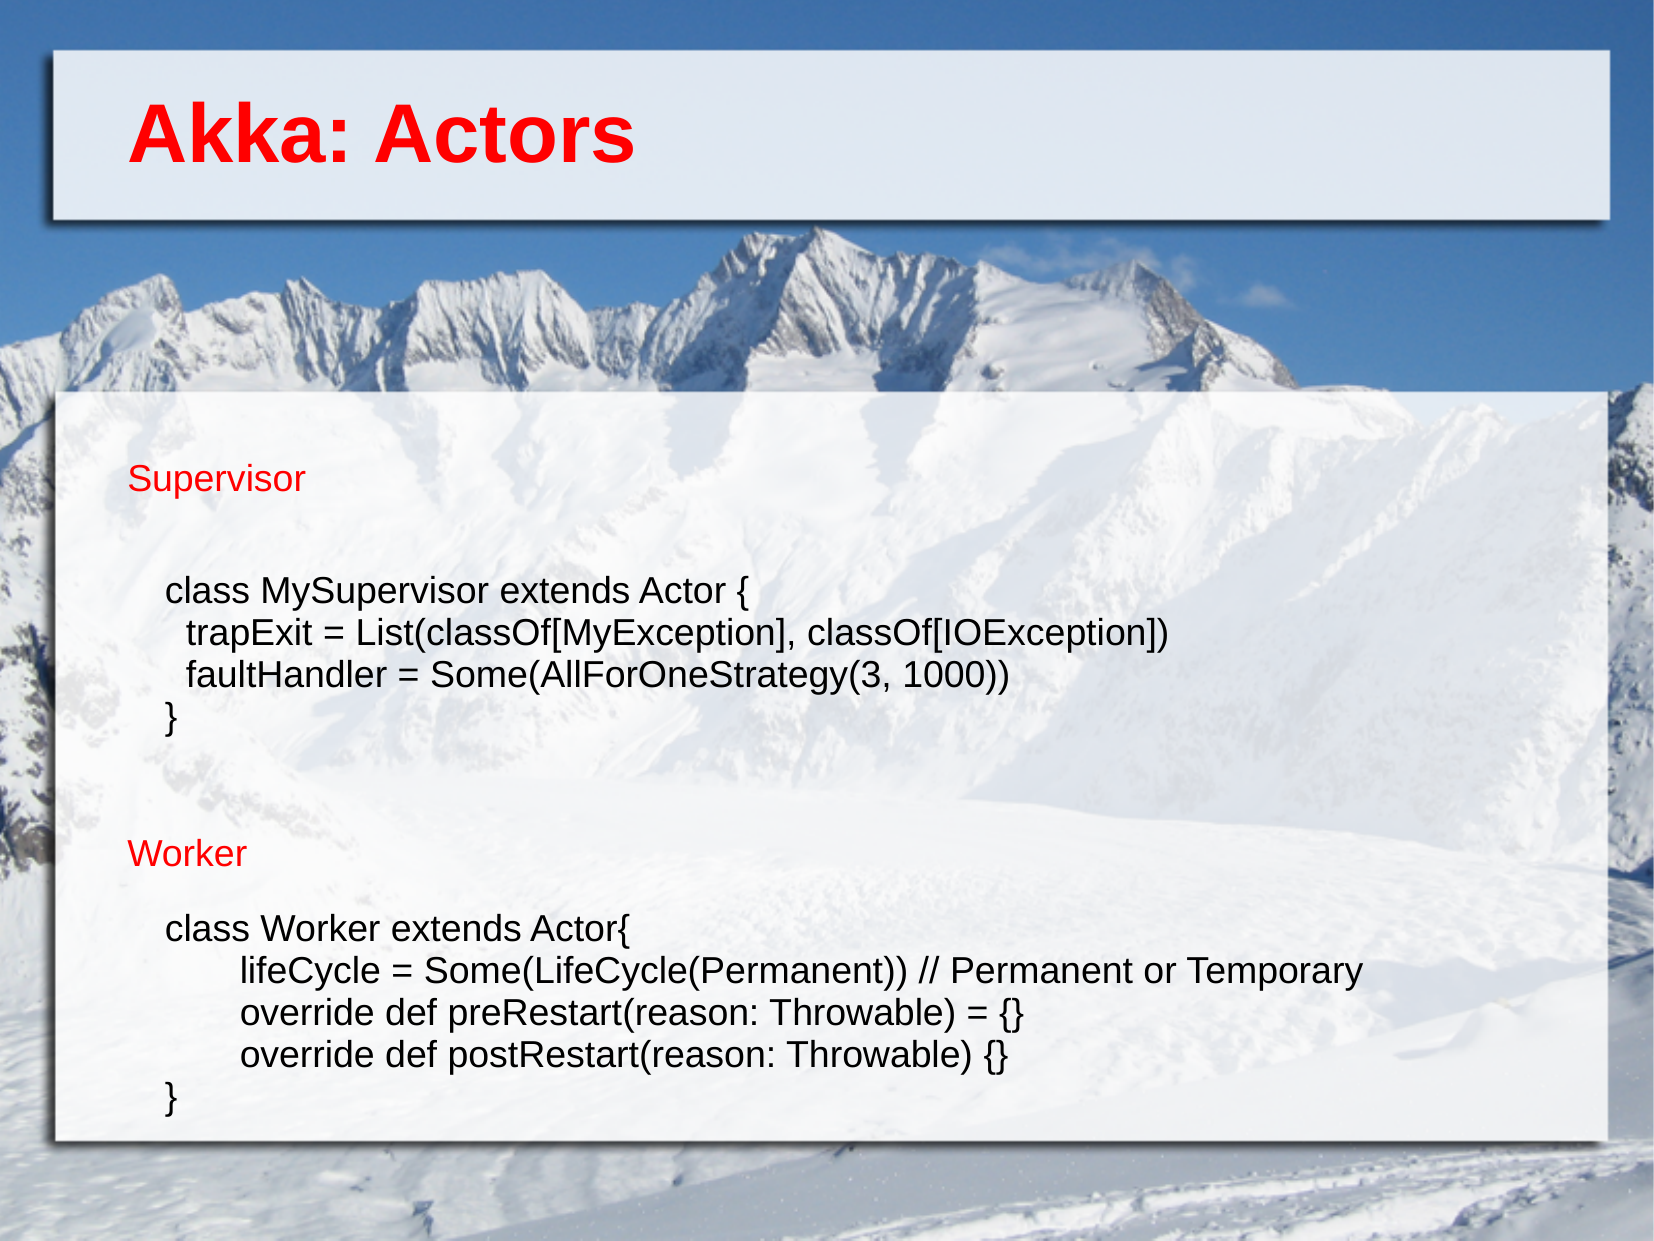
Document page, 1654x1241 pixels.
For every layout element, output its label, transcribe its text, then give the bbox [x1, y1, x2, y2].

text_box Worker [112, 825, 263, 882]
text_box class Worker extends Actor{ lifeCycle = Some(LifeCycle(Permanent)) // Permanent or Temporary override def preRestart(reason: Throwable) = {} override def postRestart(reason: Throwable) {} } [150, 900, 1381, 1125]
text_box Akka: Actors [112, 79, 654, 188]
text_box Supervisor [112, 450, 322, 507]
picture [0, 0, 1654, 1241]
text_box class MySupervisor extends Actor { trapExit = List(classOf[MyException], classOf[IOException]) faultHandler = Some(AllForOneStrategy(3, 1000)) } [150, 562, 1186, 746]
